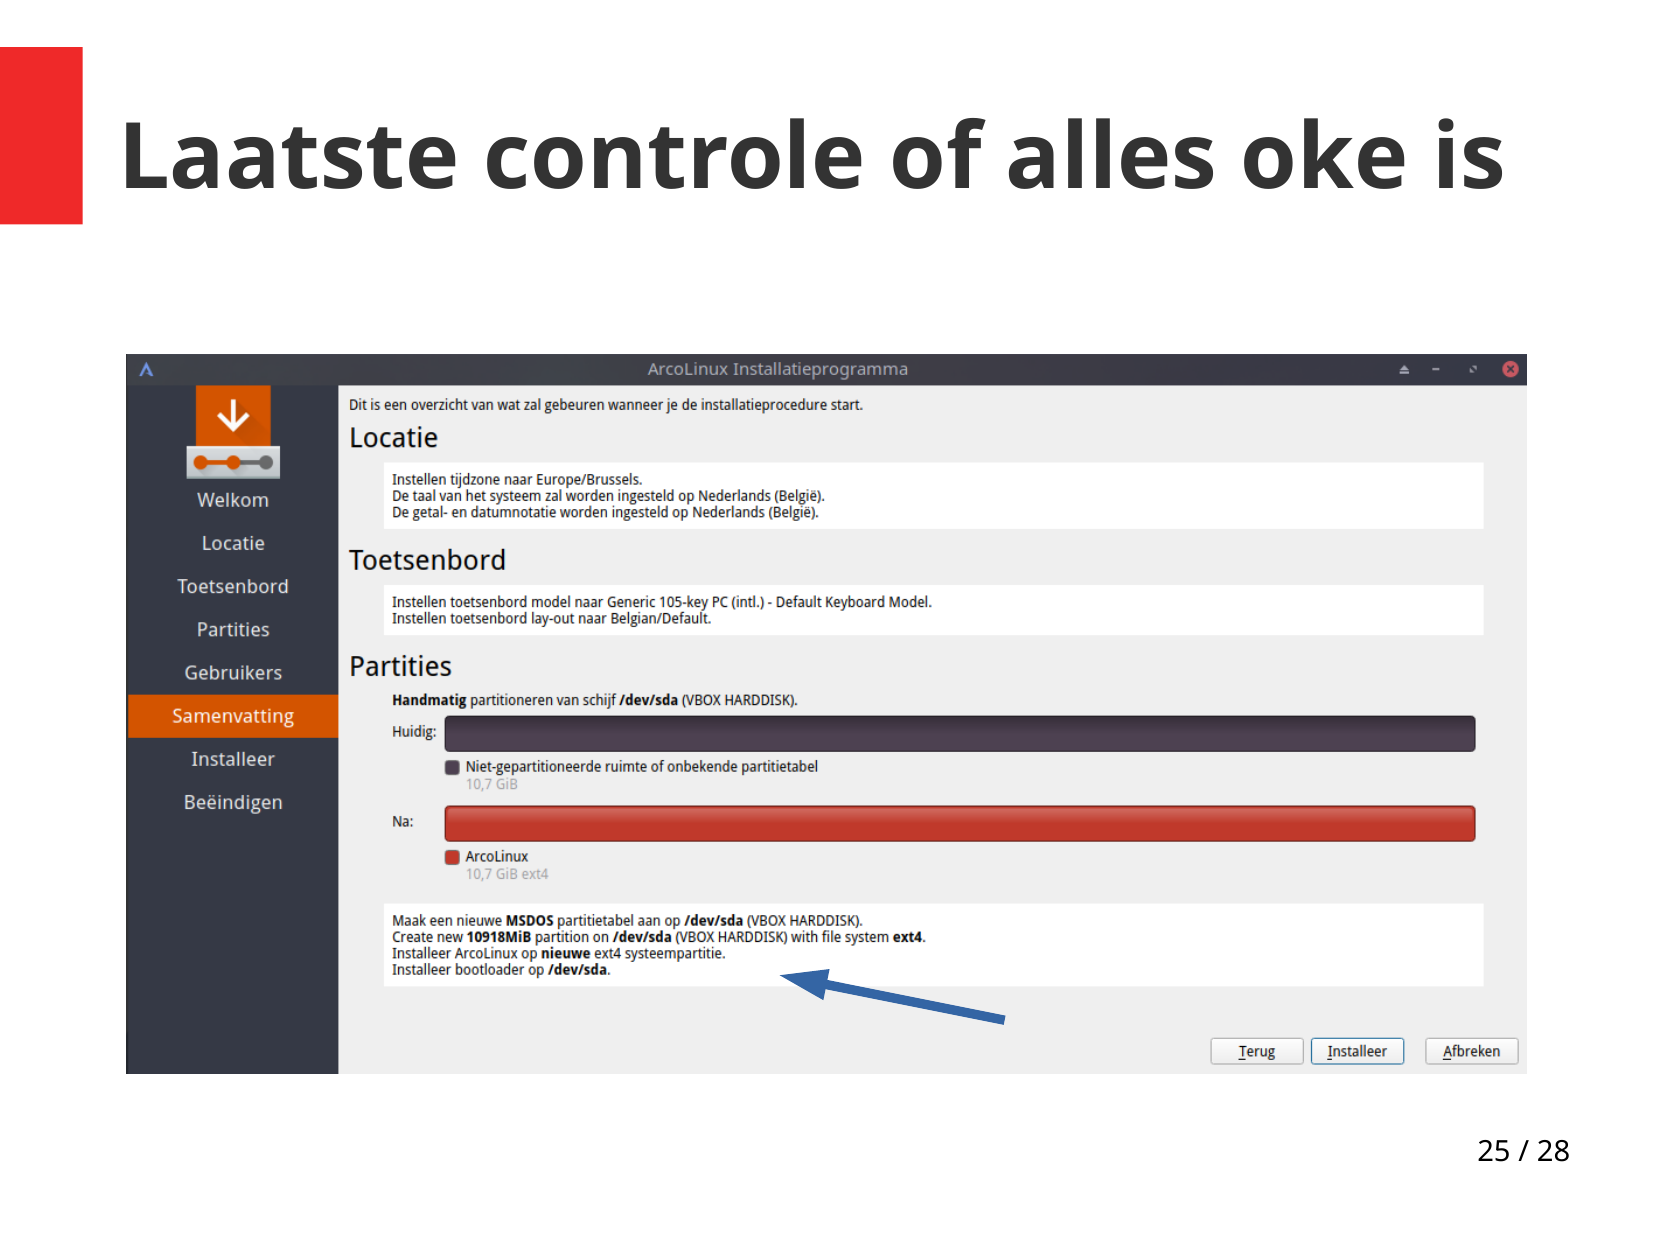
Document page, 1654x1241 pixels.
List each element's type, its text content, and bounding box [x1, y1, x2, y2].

title Laatste controle of alles oke is [118, 49, 1571, 257]
picture [126, 354, 1527, 1074]
